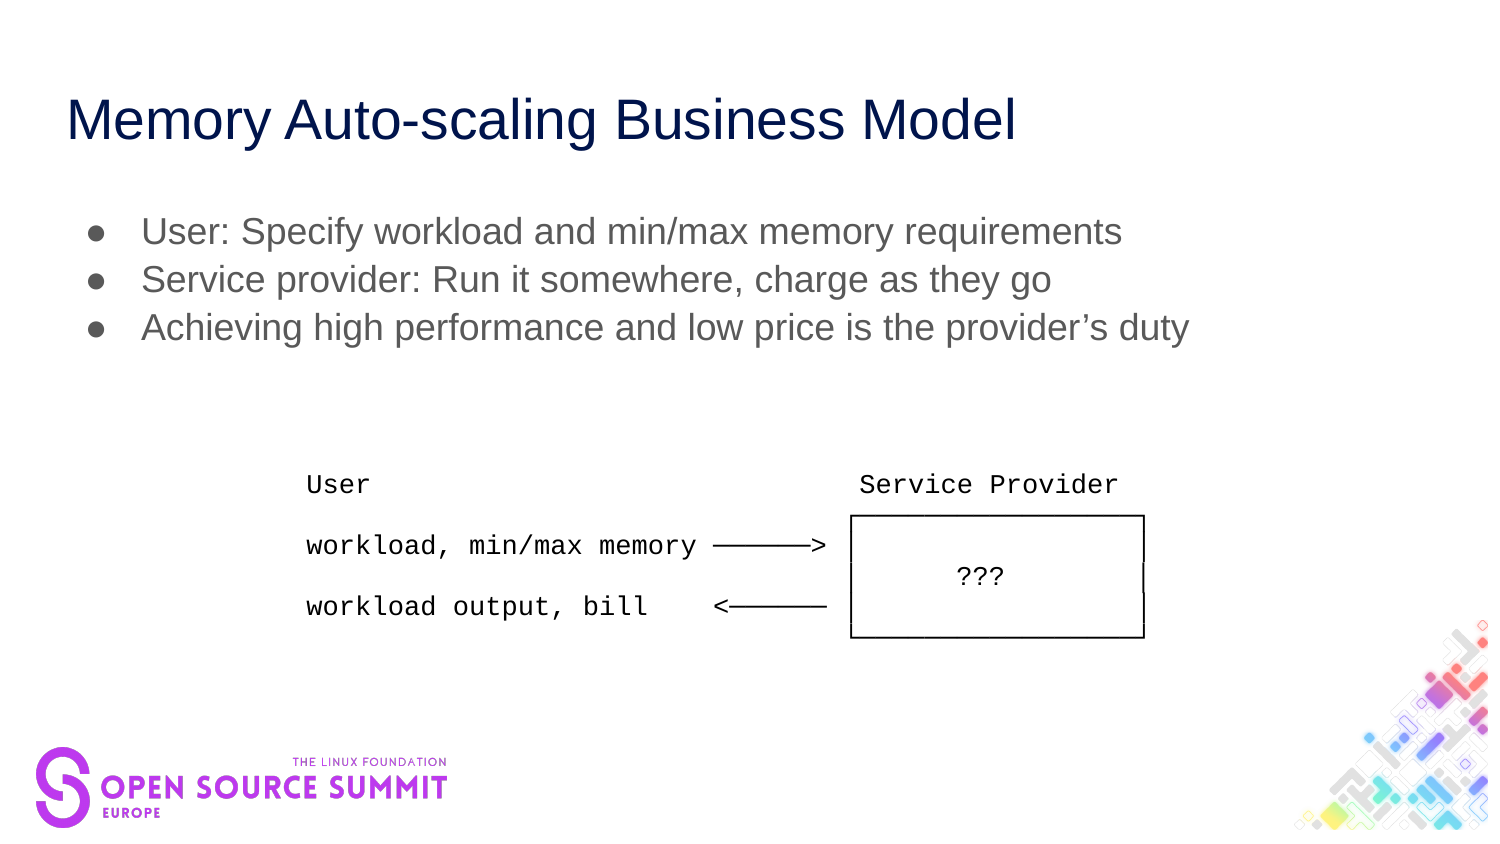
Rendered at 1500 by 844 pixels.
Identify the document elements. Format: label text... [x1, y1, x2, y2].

title Memory Auto-scaling Business Model [51, 72, 1449, 167]
text_box User Service Provider ┌─────────────────┐ workload, min/max memory ──────> │ │ │ ??? │ workload output, bill <────── │ │ └─────────────────┘ [259, 463, 1306, 706]
picture [1294, 620, 1488, 830]
picture [36, 747, 447, 828]
list User: Specify workload and min/max memory requirements Service provider: Run it somewhere, charge as they go Achieving high performance and low price is the provider’s duty [51, 189, 1449, 734]
